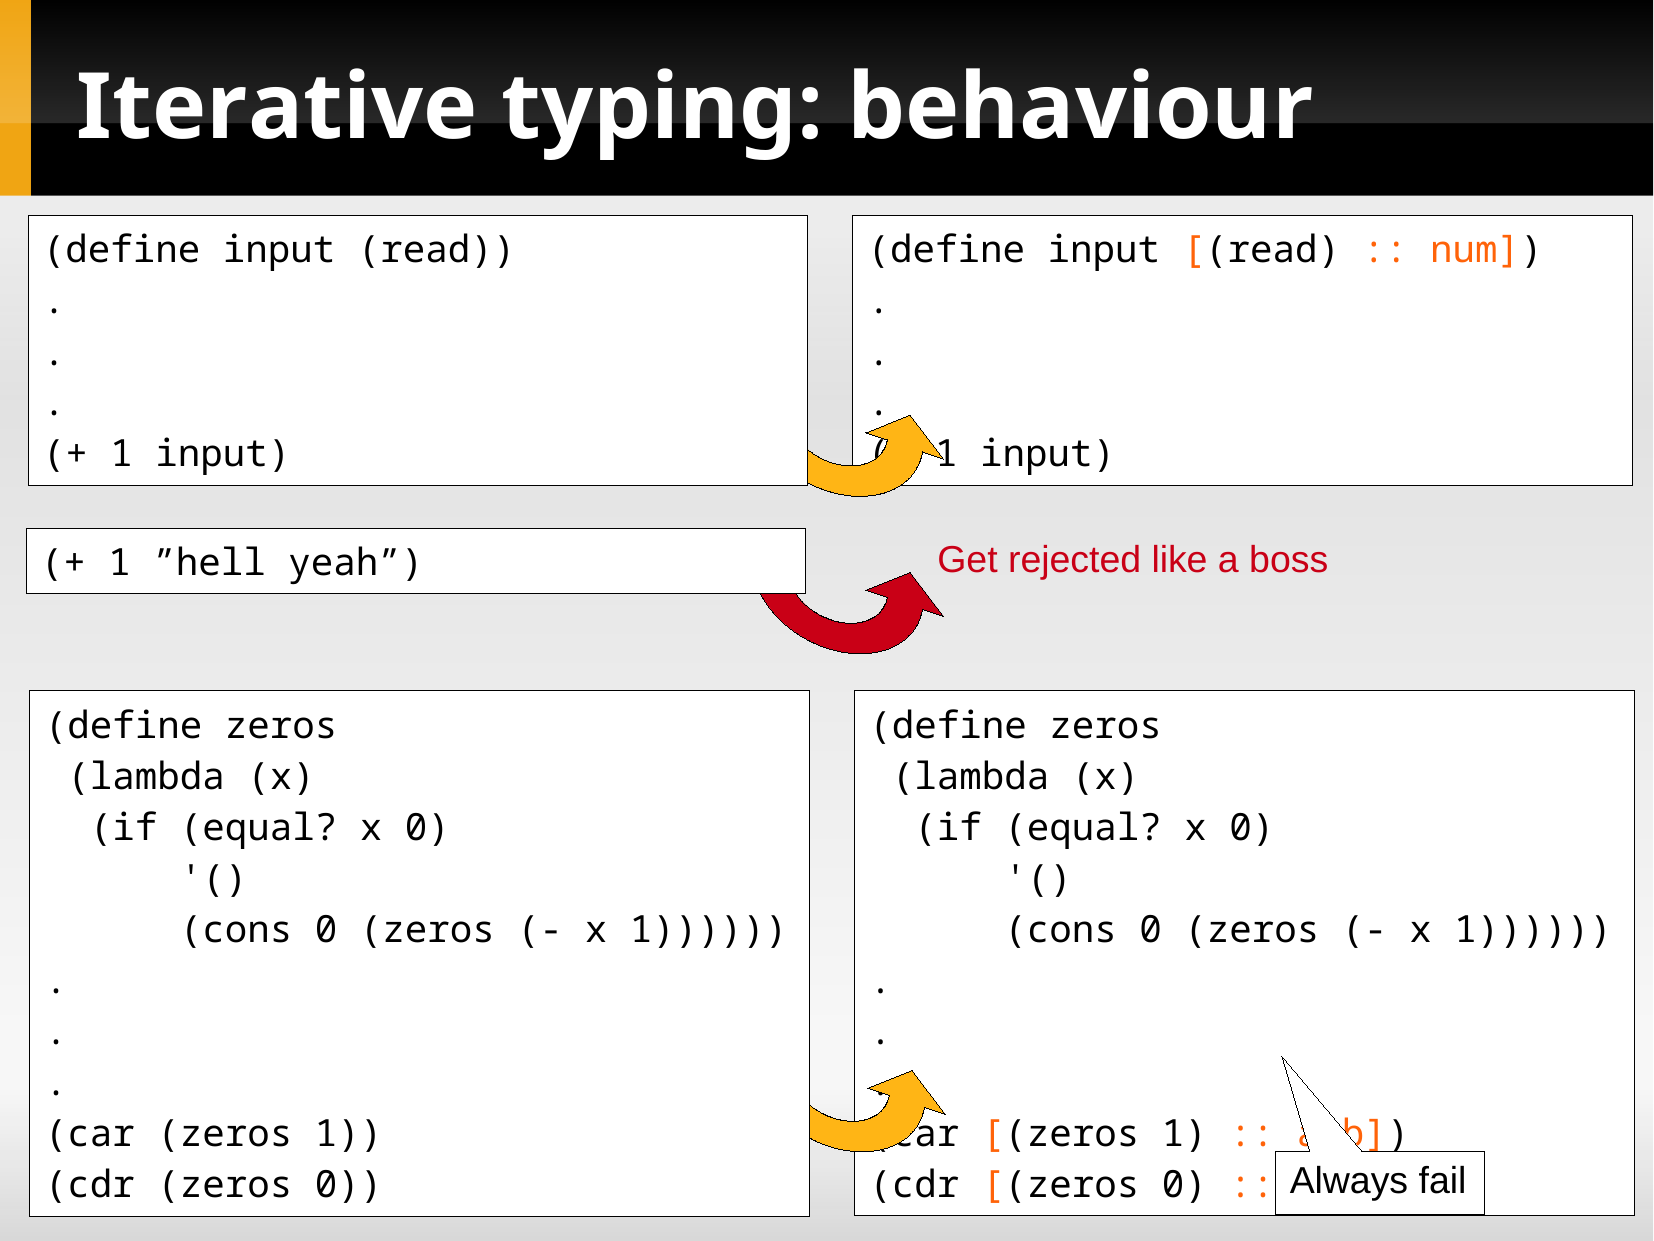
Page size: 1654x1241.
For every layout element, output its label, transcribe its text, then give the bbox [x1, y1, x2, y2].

picture [0, 0, 1654, 1241]
text_box (define zeros (lambda (x) (if (equal? x 0) '() (cons 0 (zeros (- x 1)))))) . . . (car [(zeros 1) :: a.b]) (cdr [(zeros 0) :: a.b]) [854, 690, 1635, 1081]
text_box (+ 1 ”hell yeah”) [26, 528, 806, 581]
text_box [760, 572, 944, 654]
title Iterative typing: behaviour [76, 0, 1565, 208]
text_box Always fail [1275, 1151, 1485, 1215]
text_box [810, 1070, 946, 1152]
text_box (define input [(read) :: num]) . . . (+ 1 input) [852, 215, 1633, 426]
text_box [1281, 1056, 1362, 1151]
text_box (define zeros (lambda (x) (if (equal? x 0) '() (cons 0 (zeros (- x 1)))))) . . . (car (zeros 1)) (cdr (zeros 0)) [29, 690, 810, 1081]
text_box Get rejected like a boss [922, 530, 1344, 588]
text_box [808, 415, 944, 497]
text_box (define input (read)) . . . (+ 1 input) [28, 215, 808, 426]
